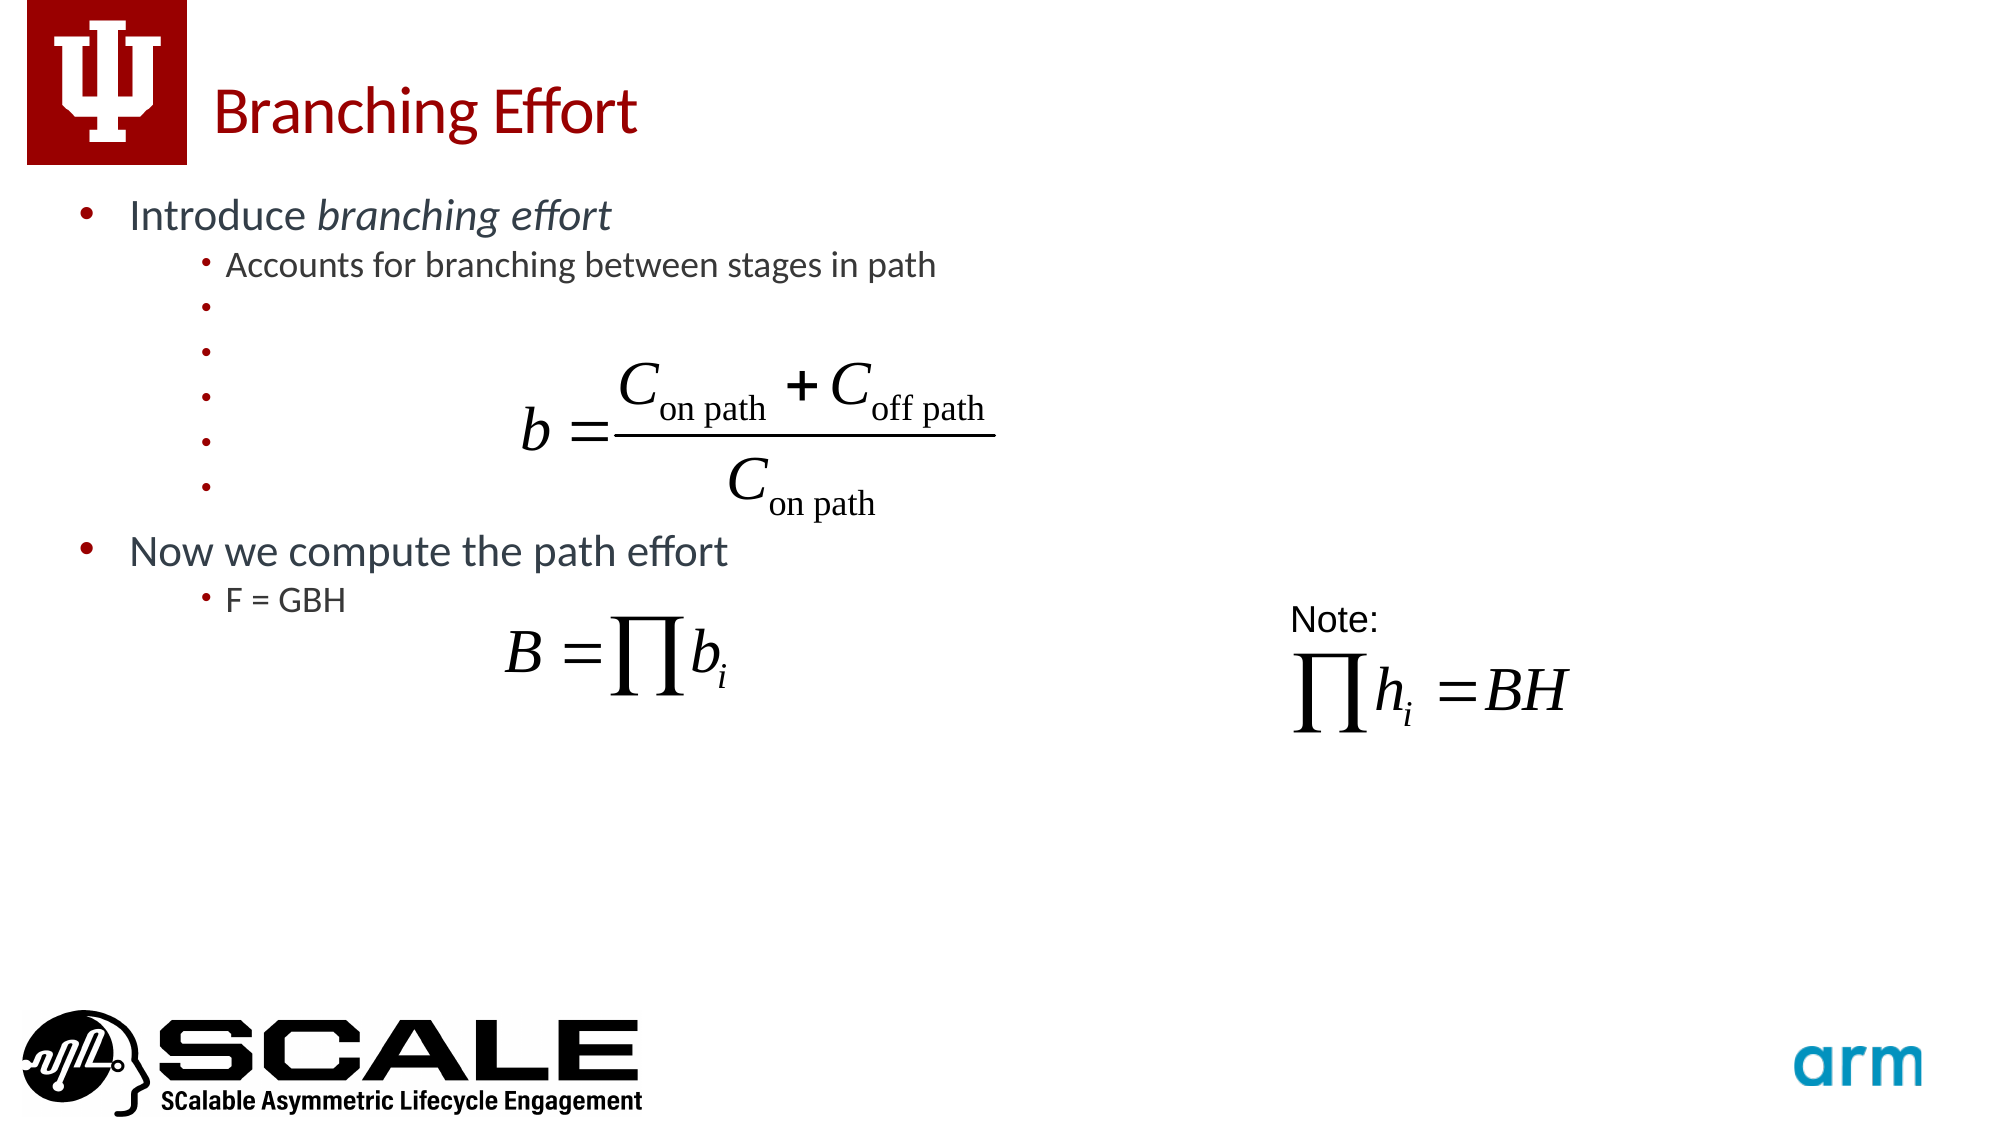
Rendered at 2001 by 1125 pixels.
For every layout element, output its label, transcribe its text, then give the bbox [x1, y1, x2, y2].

chart [500, 612, 738, 703]
chart [518, 350, 1000, 528]
chart [1287, 650, 1580, 740]
list Introduce branching effort Accounts for branching between stages in path Now we compute the path effort F = GBH [78, 185, 1924, 941]
text_box Note: [1275, 587, 1395, 648]
title Branching Effort [213, 78, 1922, 186]
